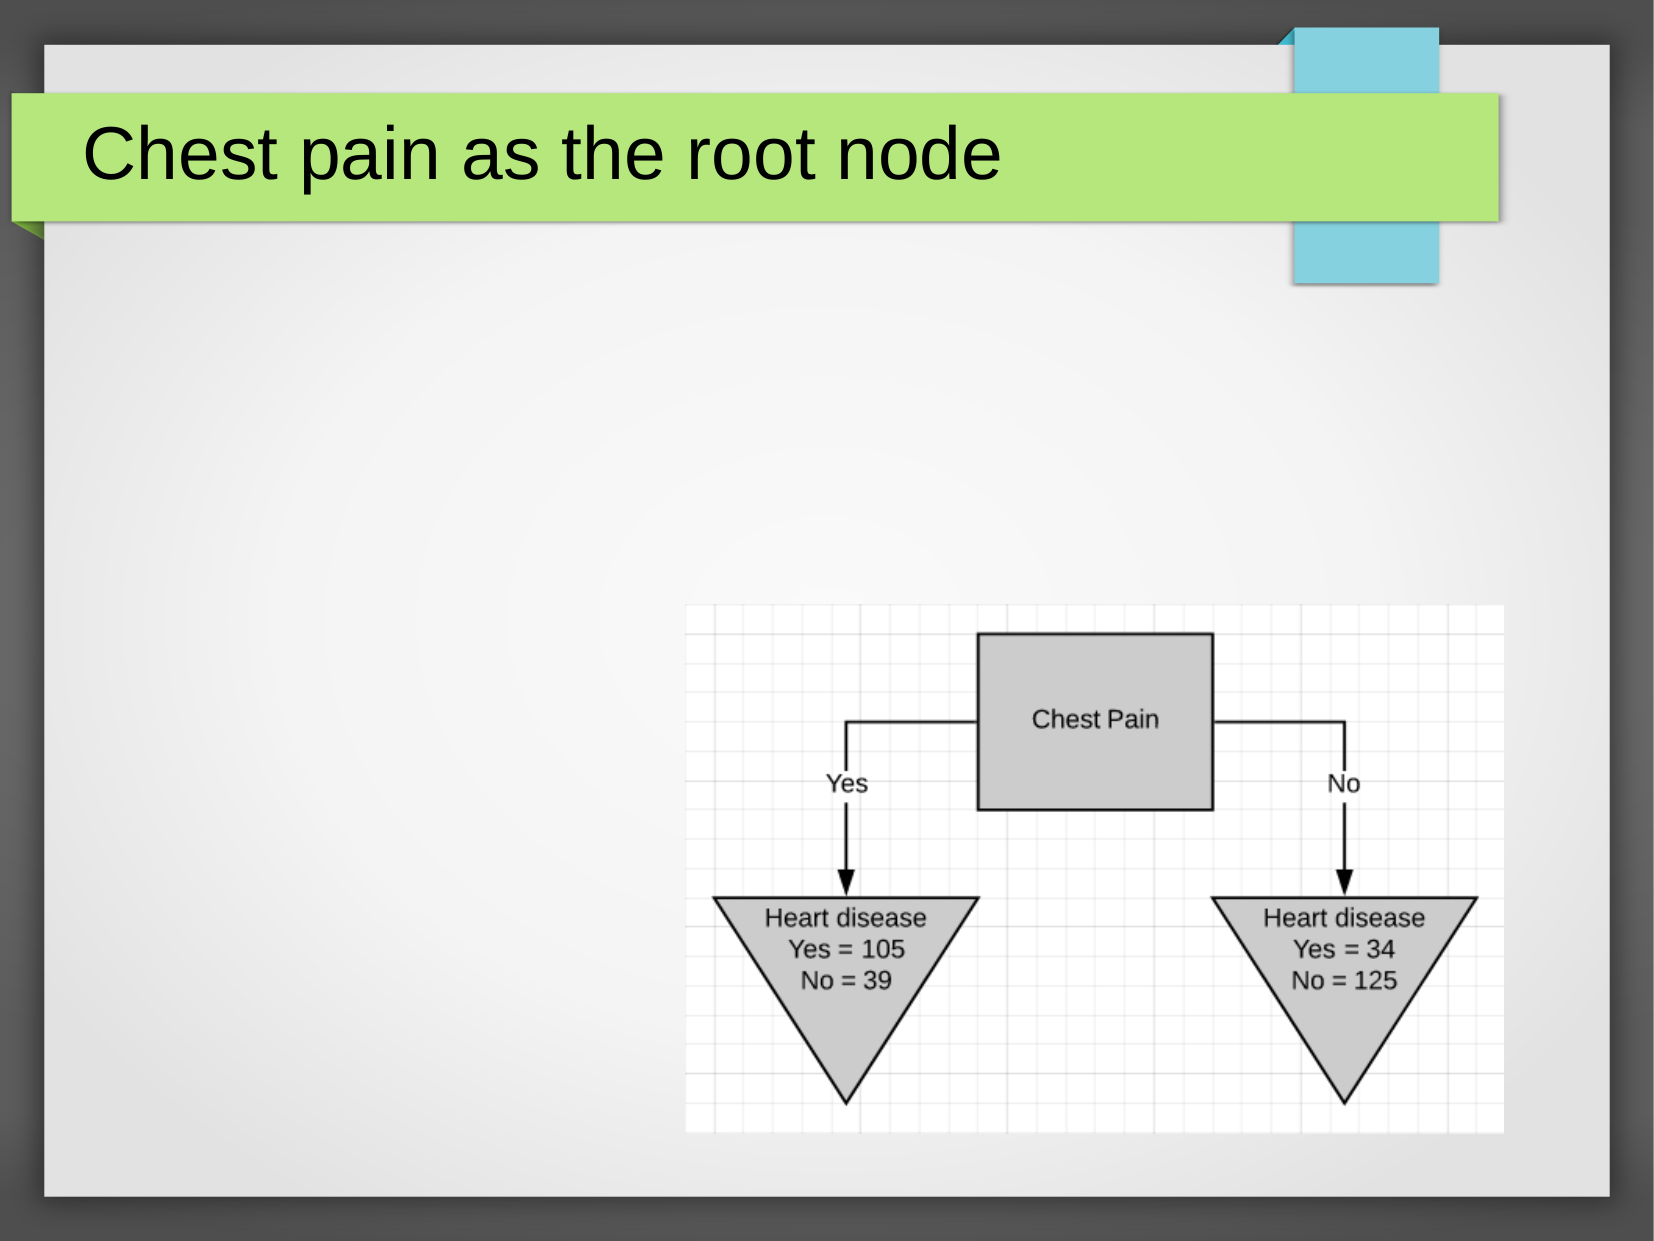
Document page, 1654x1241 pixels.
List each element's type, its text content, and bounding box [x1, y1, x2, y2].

title Chest pain as the root node [82, 94, 1264, 213]
picture [0, 0, 1654, 1241]
